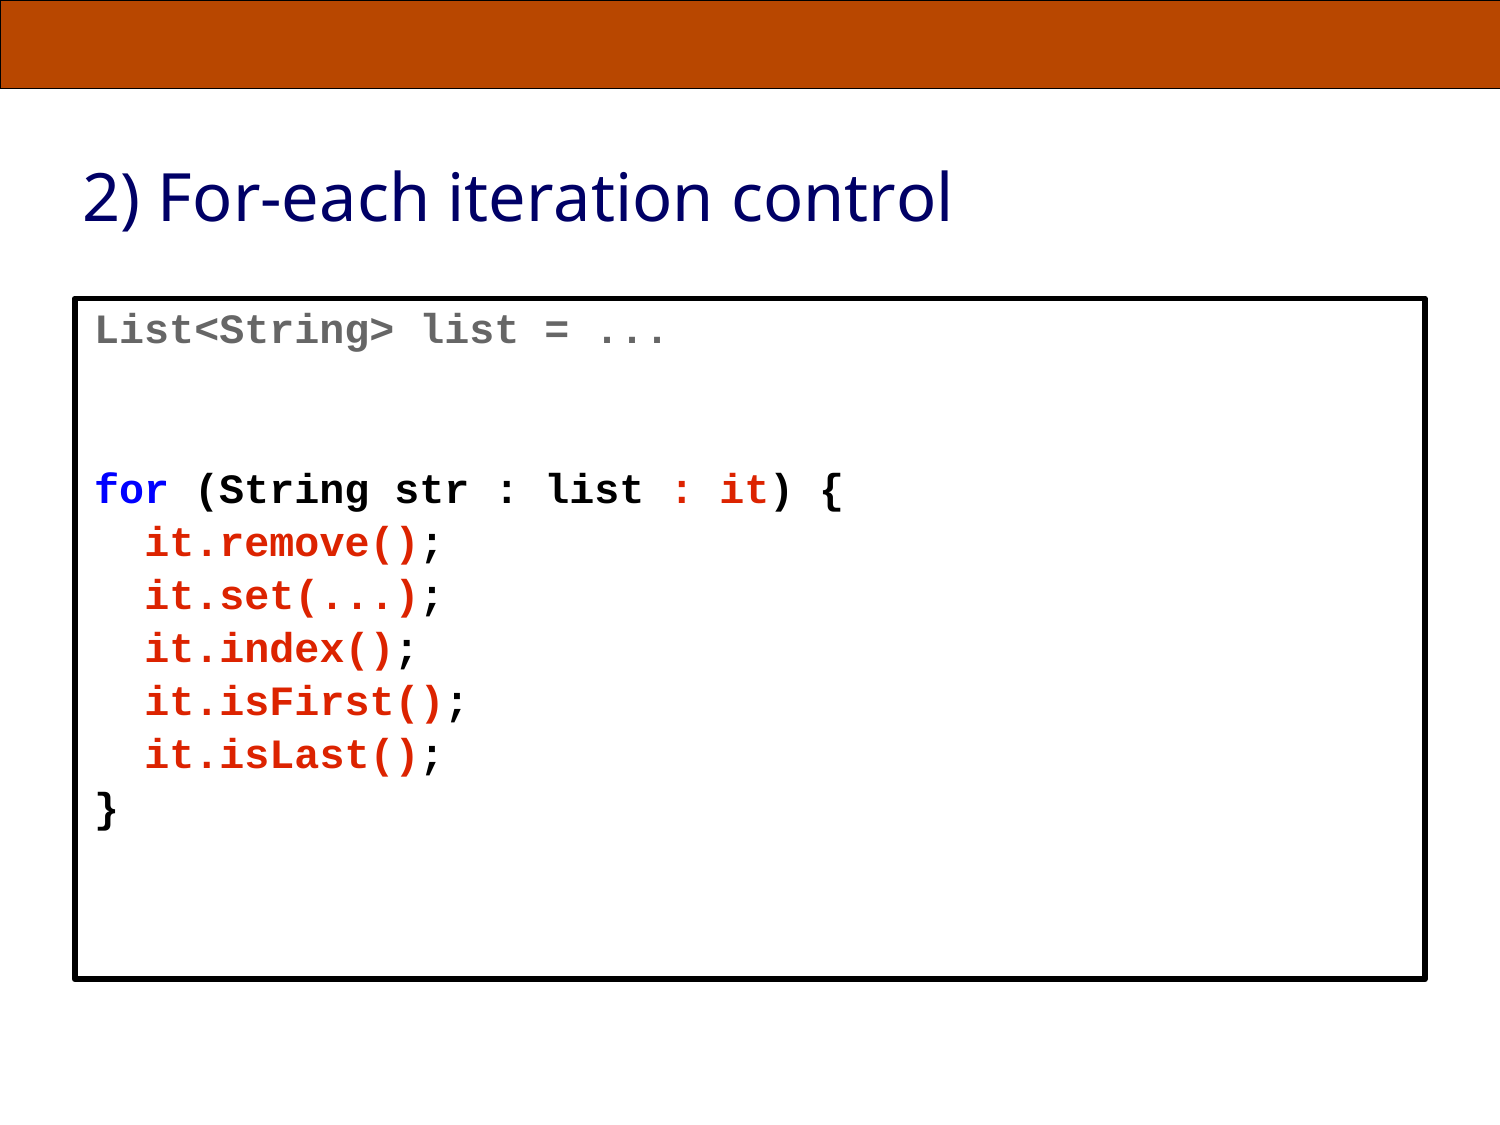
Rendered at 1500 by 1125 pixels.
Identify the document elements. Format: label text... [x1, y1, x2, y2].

title 2) For-each iteration control [74, 105, 1423, 249]
list List<String> list = ... for (String str : list : it) { it.remove(); it.set(...); it.index(); it.isFirst(); it.isLast(); } [75, 298, 1425, 980]
